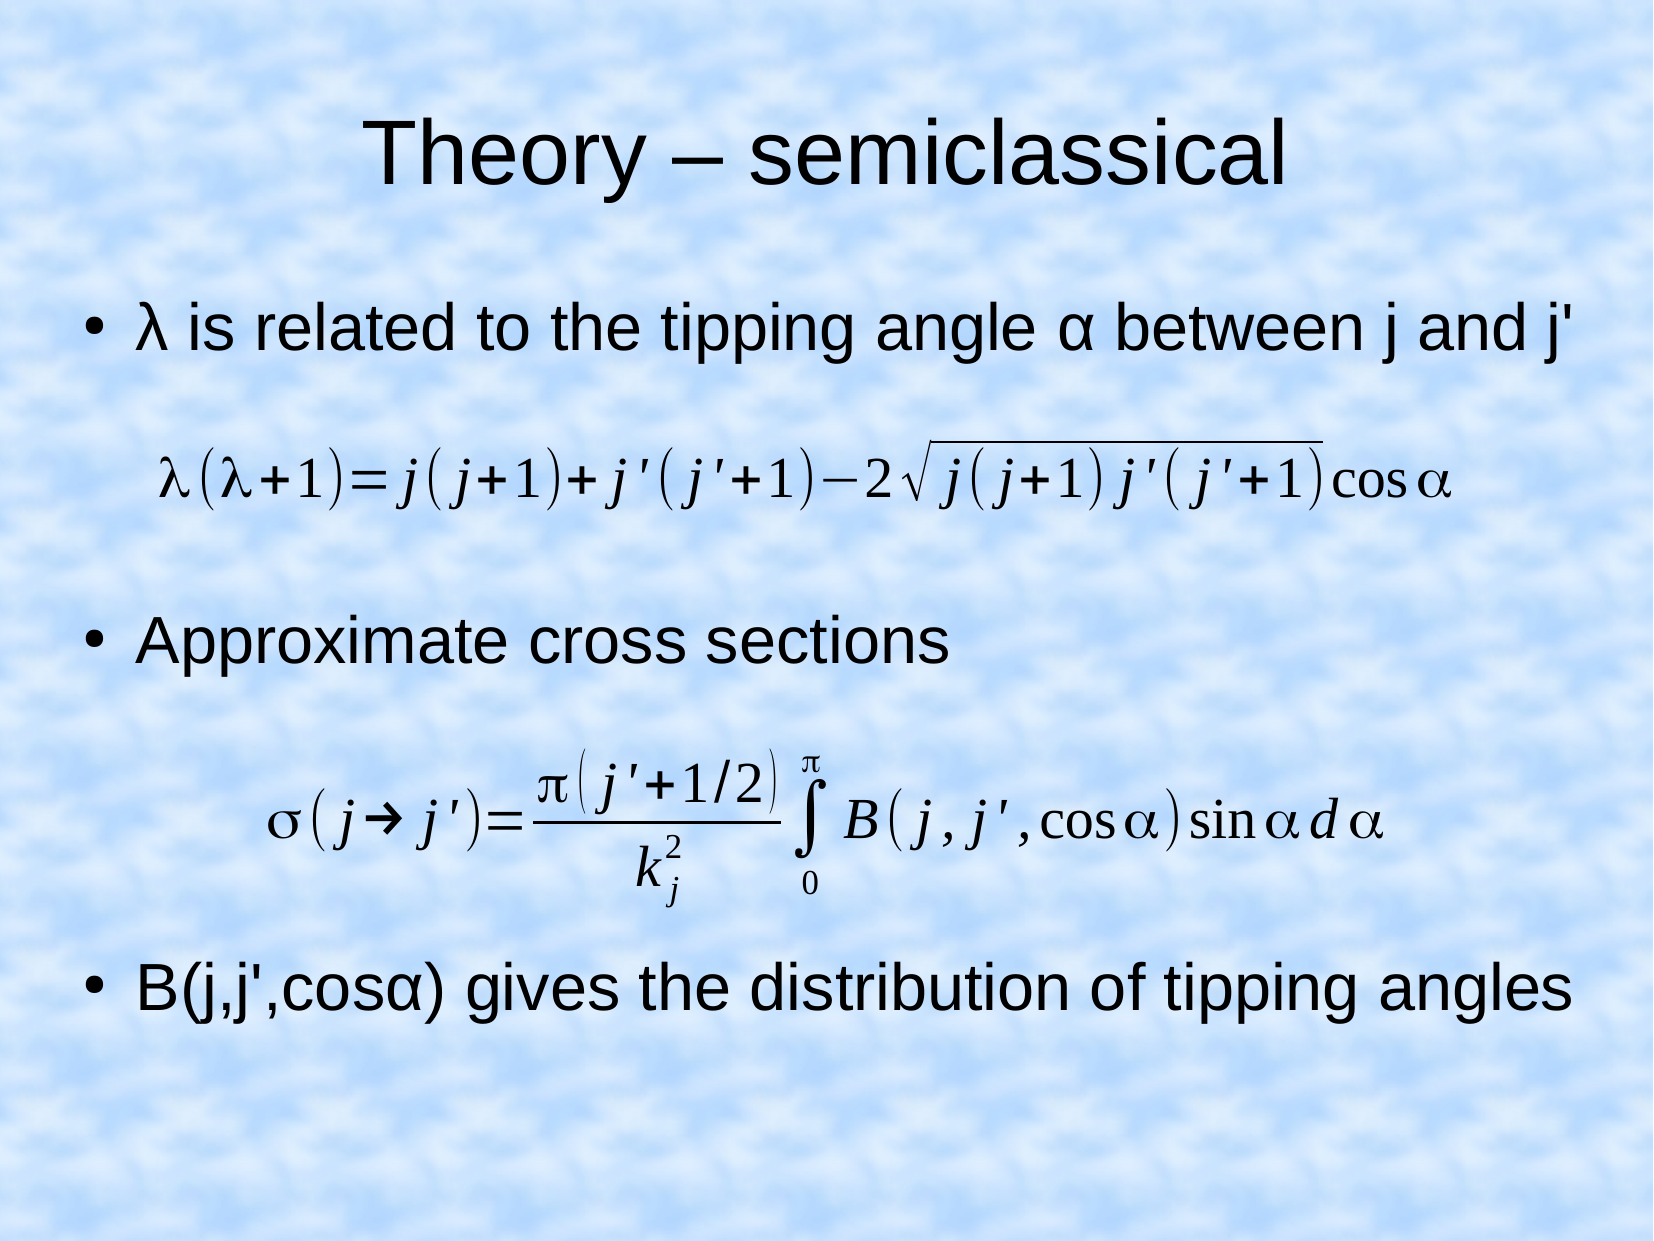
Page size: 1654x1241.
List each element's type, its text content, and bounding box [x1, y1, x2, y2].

title Theory – semiclassical [82, 49, 1571, 257]
chart [150, 438, 1460, 514]
list λ is related to the tipping angle α between j and j' Approximate cross sections B(j,j',cosα) gives the distribution of tipping angles [64, 290, 1636, 1216]
picture [0, 0, 1654, 1241]
